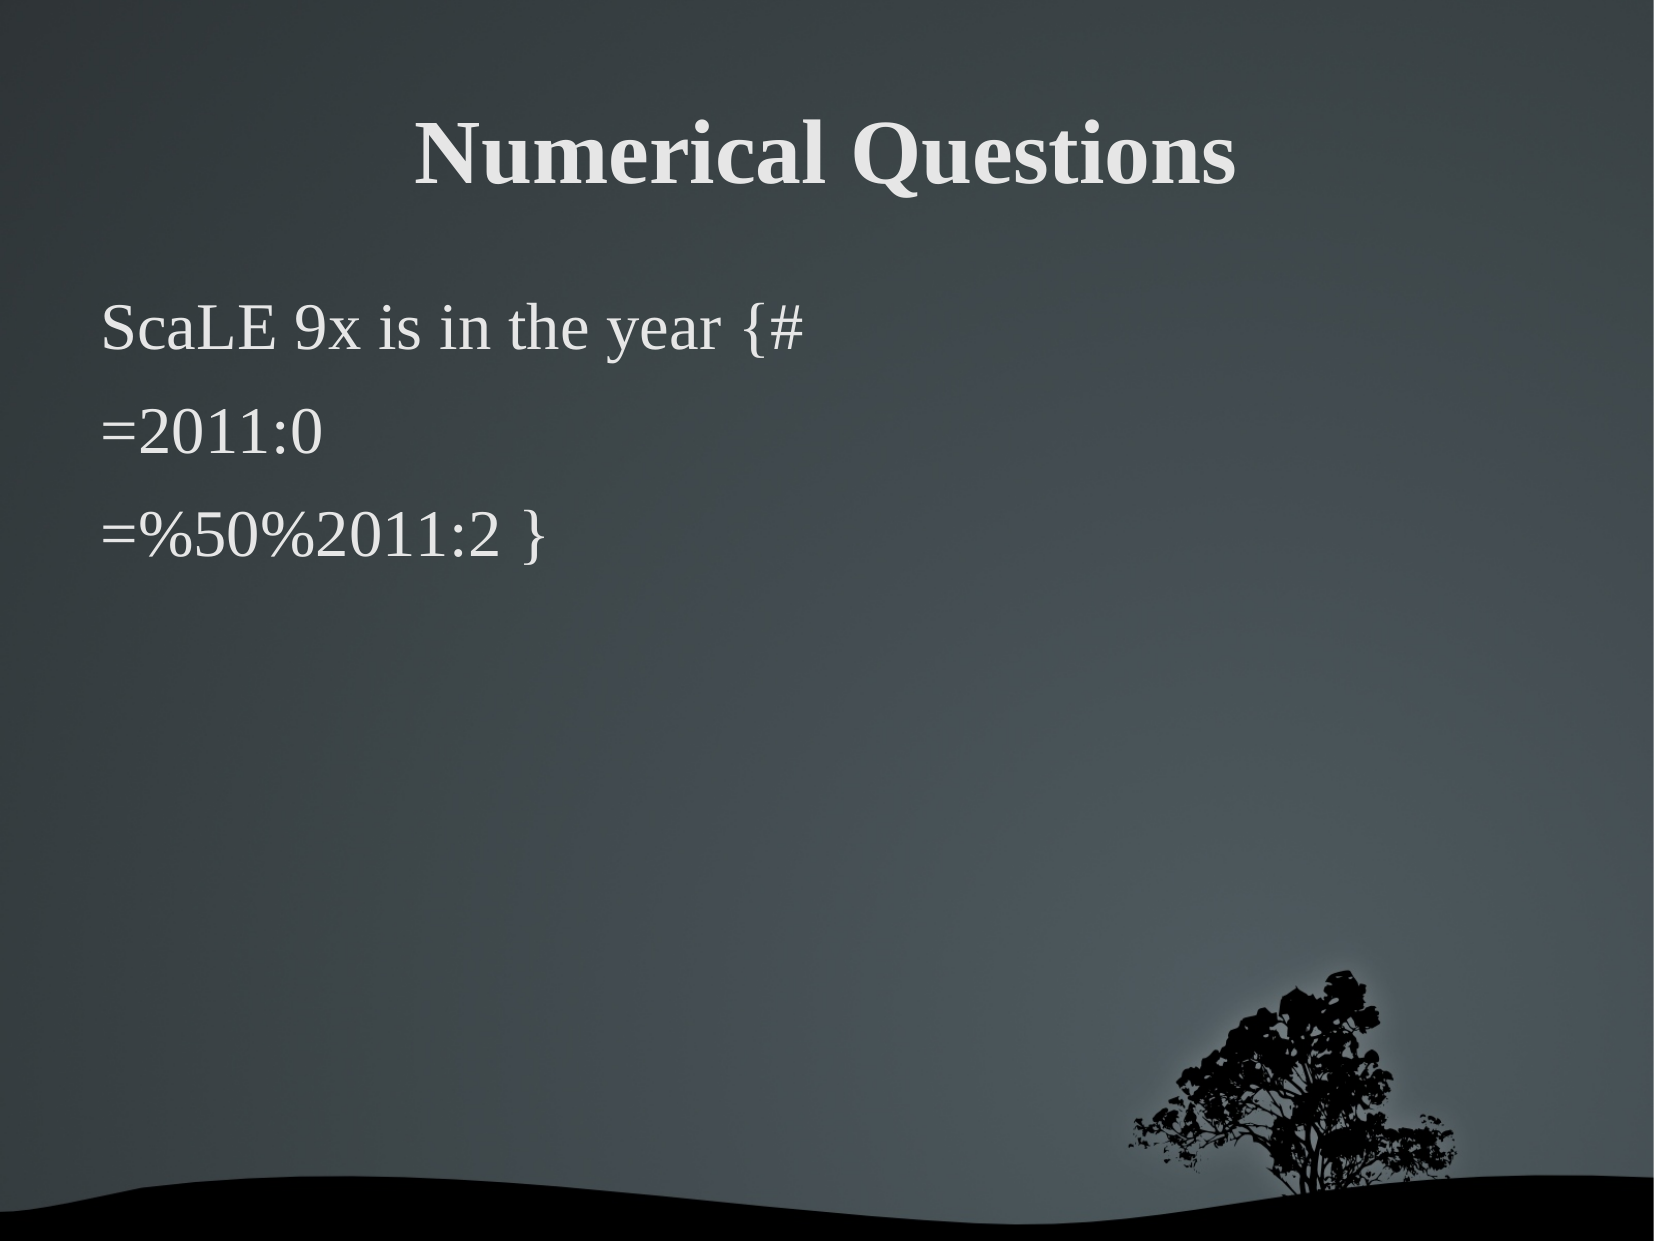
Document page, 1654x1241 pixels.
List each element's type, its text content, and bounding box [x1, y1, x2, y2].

list ScaLE 9x is in the year {# =2011:0 =%50%2011:2 } [82, 290, 1571, 1094]
title Numerical Questions [82, 56, 1571, 250]
picture [0, 0, 1654, 1241]
